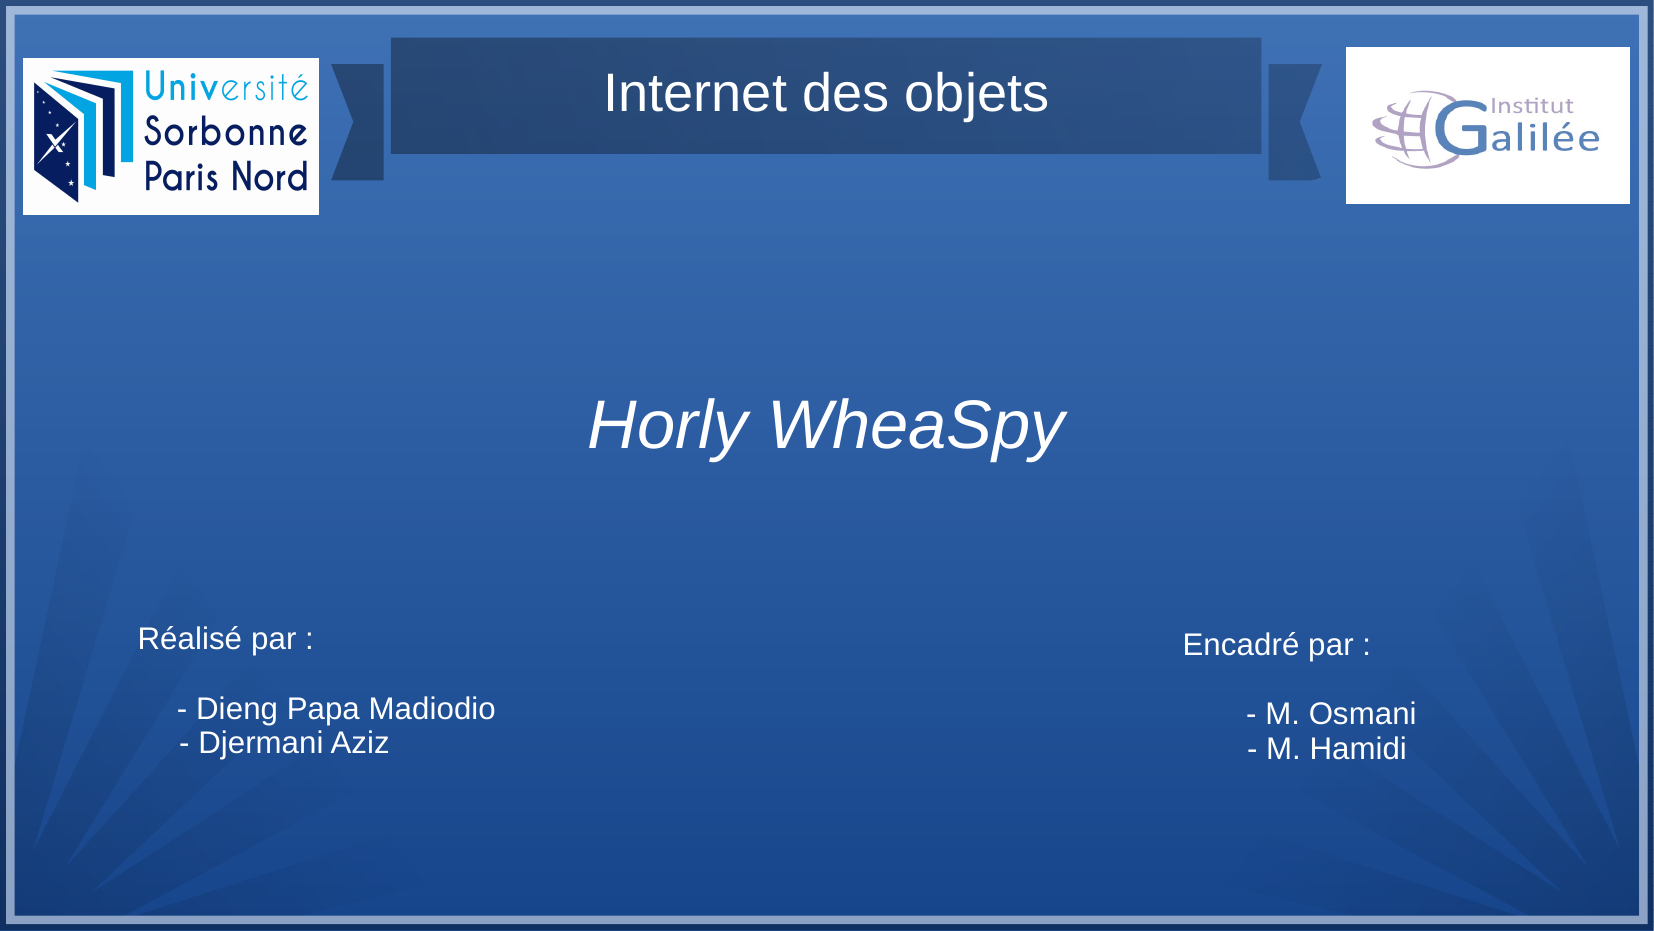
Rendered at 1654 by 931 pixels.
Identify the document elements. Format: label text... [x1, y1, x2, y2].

text_box Internet des objets [413, 54, 1241, 130]
text_box Encadré par : - M. Osmani - M. Hamidi [992, 519, 1571, 839]
picture [1346, 47, 1630, 204]
title Horly WheaSpy [389, 366, 1264, 485]
picture [23, 58, 319, 215]
subtitle Réalisé par : - Dieng Papa Madiodio - Djermani Aziz [0, 531, 567, 851]
